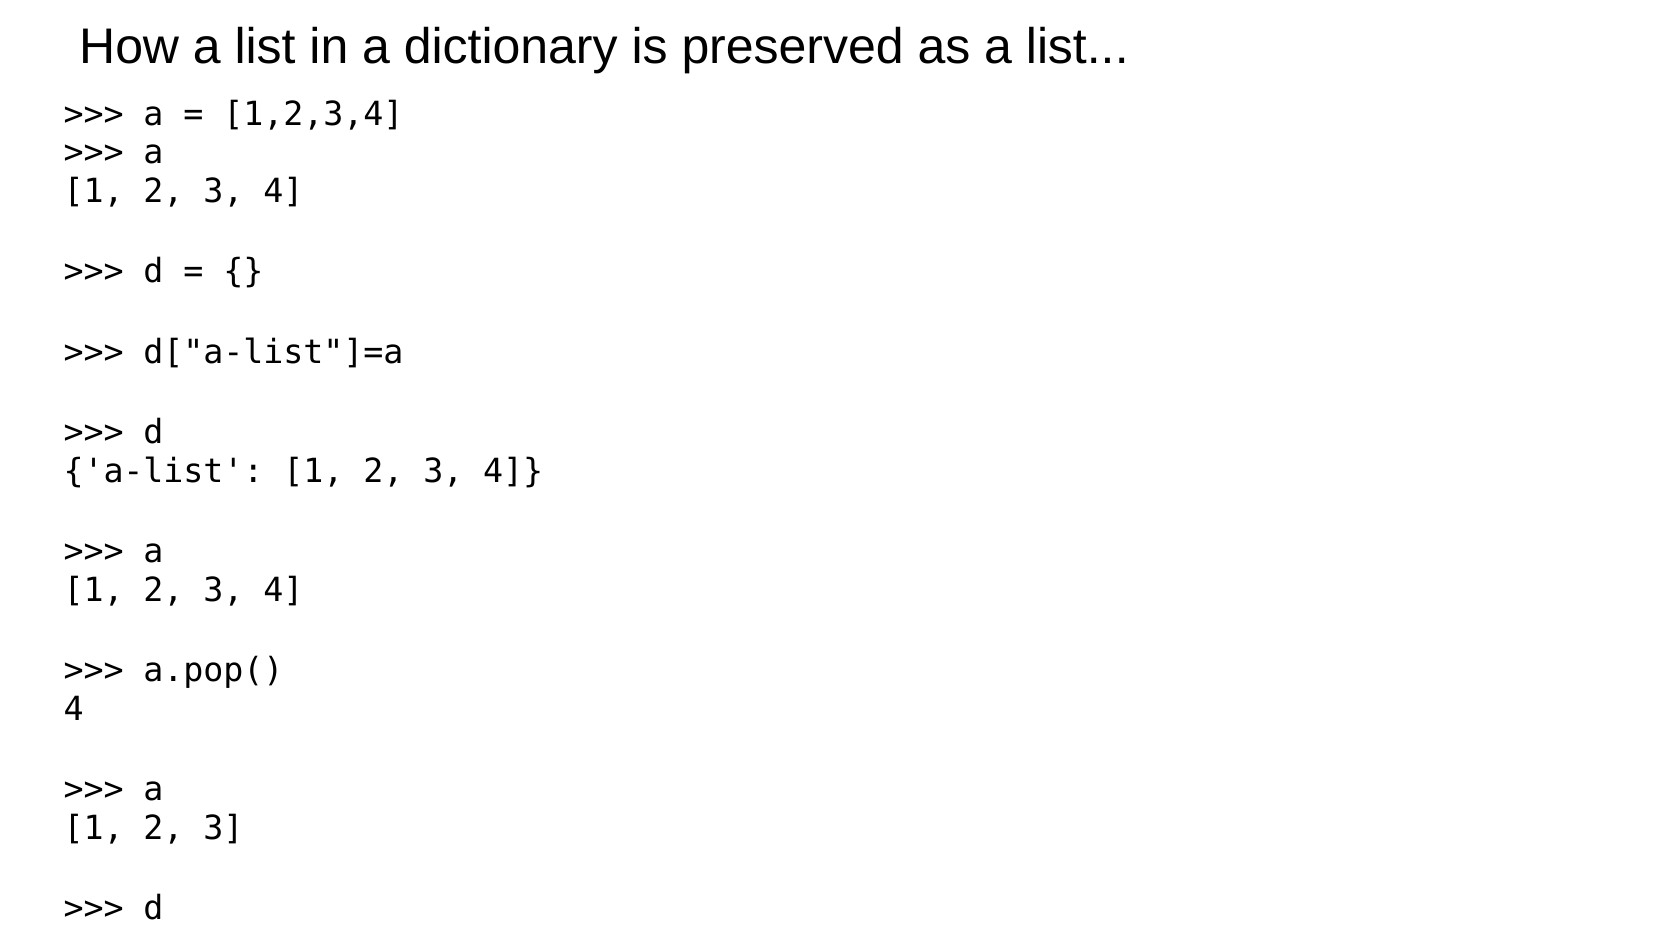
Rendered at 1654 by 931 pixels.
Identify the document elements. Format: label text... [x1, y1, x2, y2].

list How a list in a dictionary is preserved as a list... [79, 18, 1568, 131]
text_box >>> a = [1,2,3,4] >>> a [1, 2, 3, 4] >>> d = {} >>> d["a-list"]=a >>> d {'a-list': [1, 2, 3, 4]} >>> a [1, 2, 3, 4] >>> a.pop() 4 >>> a [1, 2, 3] >>> d {'a-list': [1, 2, 3]} [48, 86, 560, 909]
